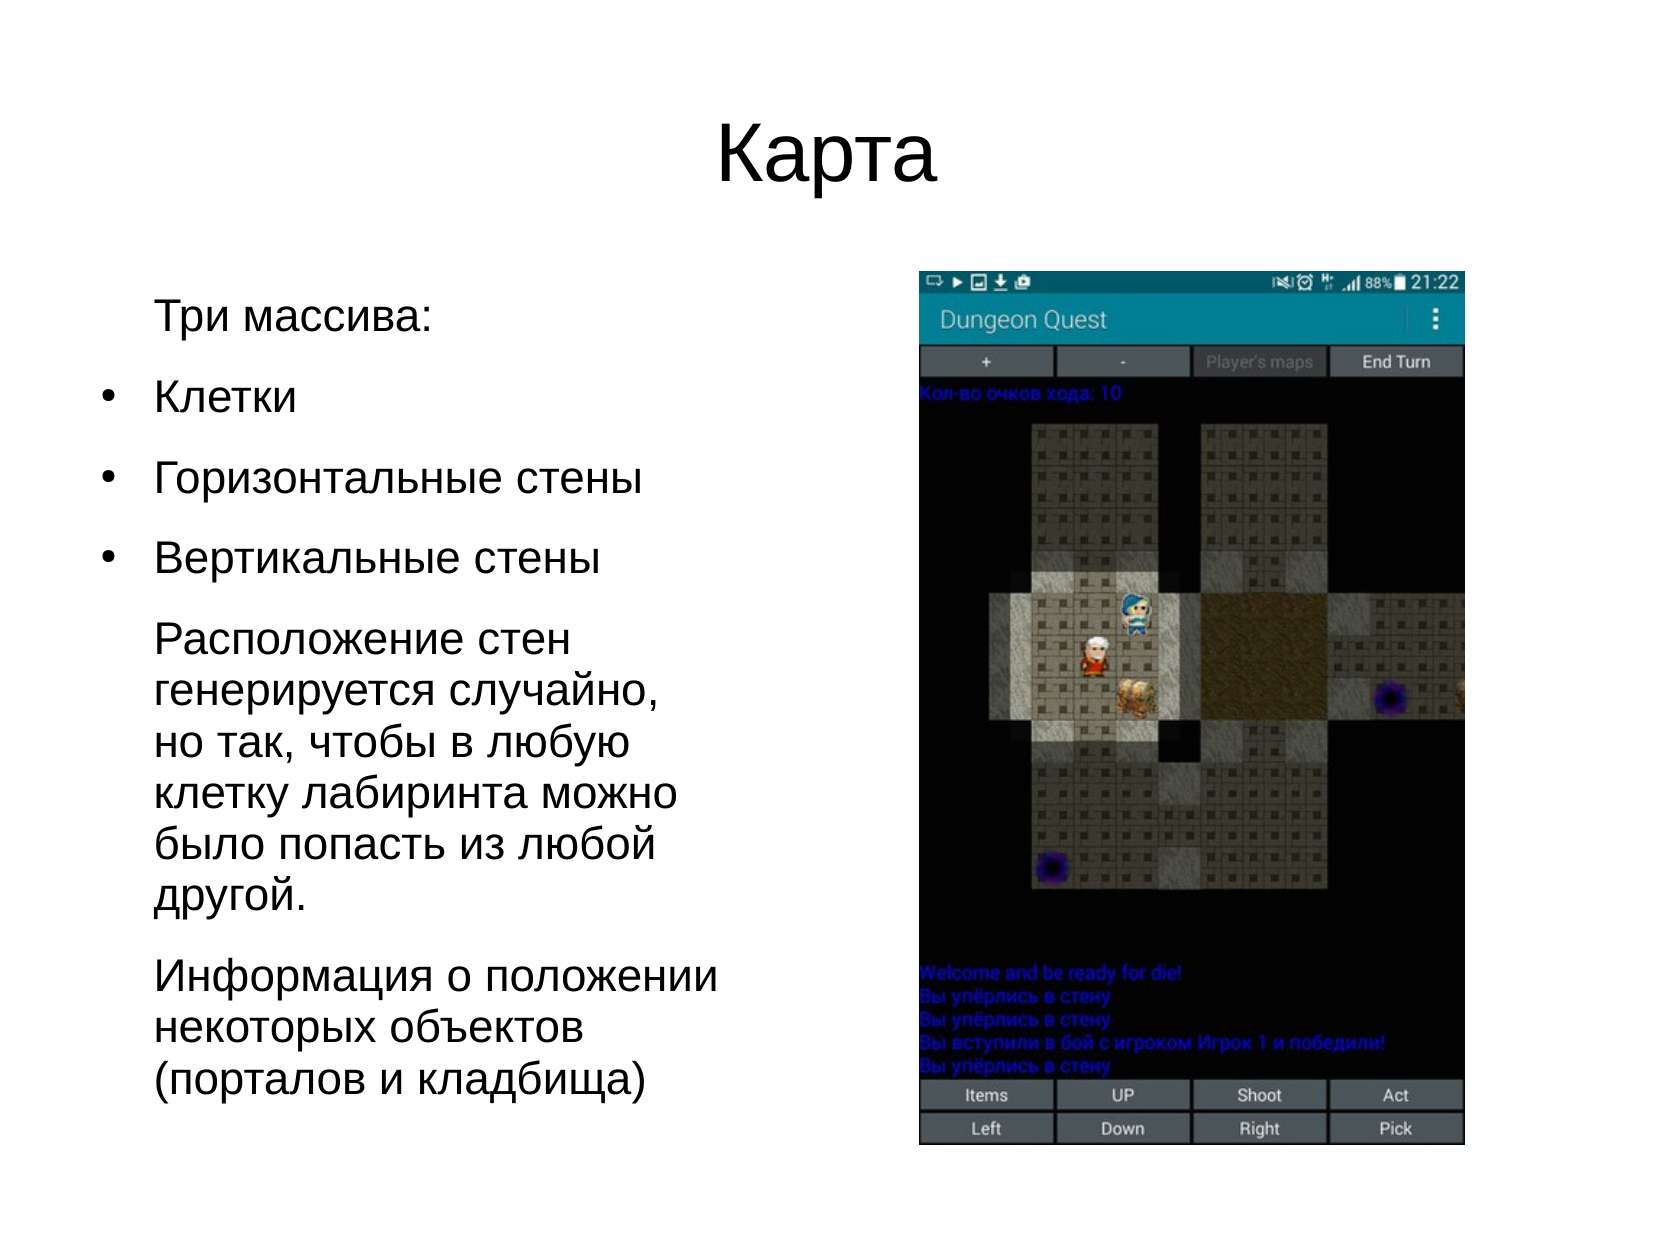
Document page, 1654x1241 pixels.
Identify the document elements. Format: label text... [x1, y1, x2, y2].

list Три массива: Клетки Горизонтальные стены Вертикальные стены Расположение стен генерируется случайно, но так, чтобы в любую клетку лабиринта можно было попасть из любой другой. Информация о положении некоторых объектов (порталов и кладбища) [82, 290, 721, 1109]
picture [919, 271, 1465, 1145]
title Карта [82, 49, 1571, 257]
